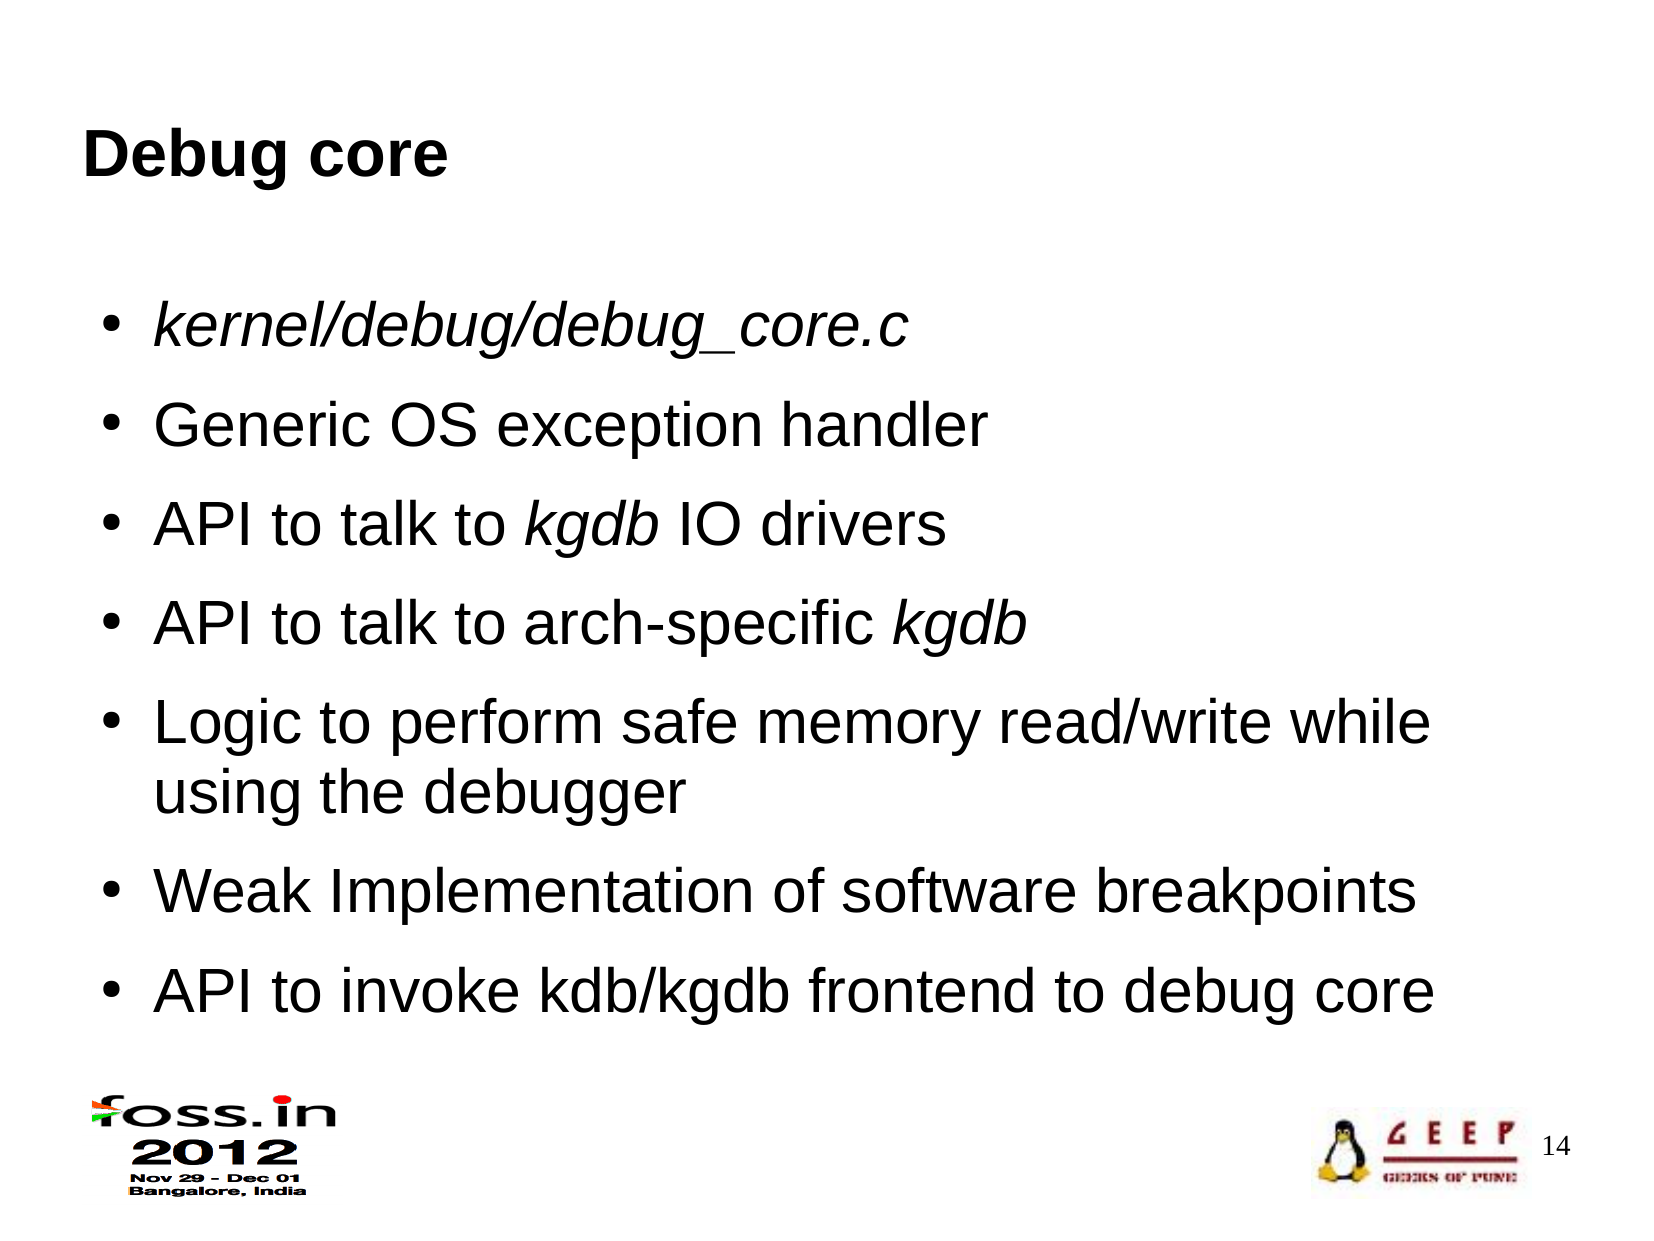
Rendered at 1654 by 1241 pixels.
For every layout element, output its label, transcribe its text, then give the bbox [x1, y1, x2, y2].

picture [82, 1086, 343, 1205]
list kernel/debug/debug_core.c Generic OS exception handler API to talk to kgdb IO drivers API to talk to arch-specific kgdb Logic to perform safe memory read/write while using the debugger Weak Implementation of software breakpoints API to invoke kdb/kgdb frontend to debug core [82, 290, 1571, 1109]
picture [1311, 1107, 1532, 1199]
title Debug core [82, 49, 1571, 257]
